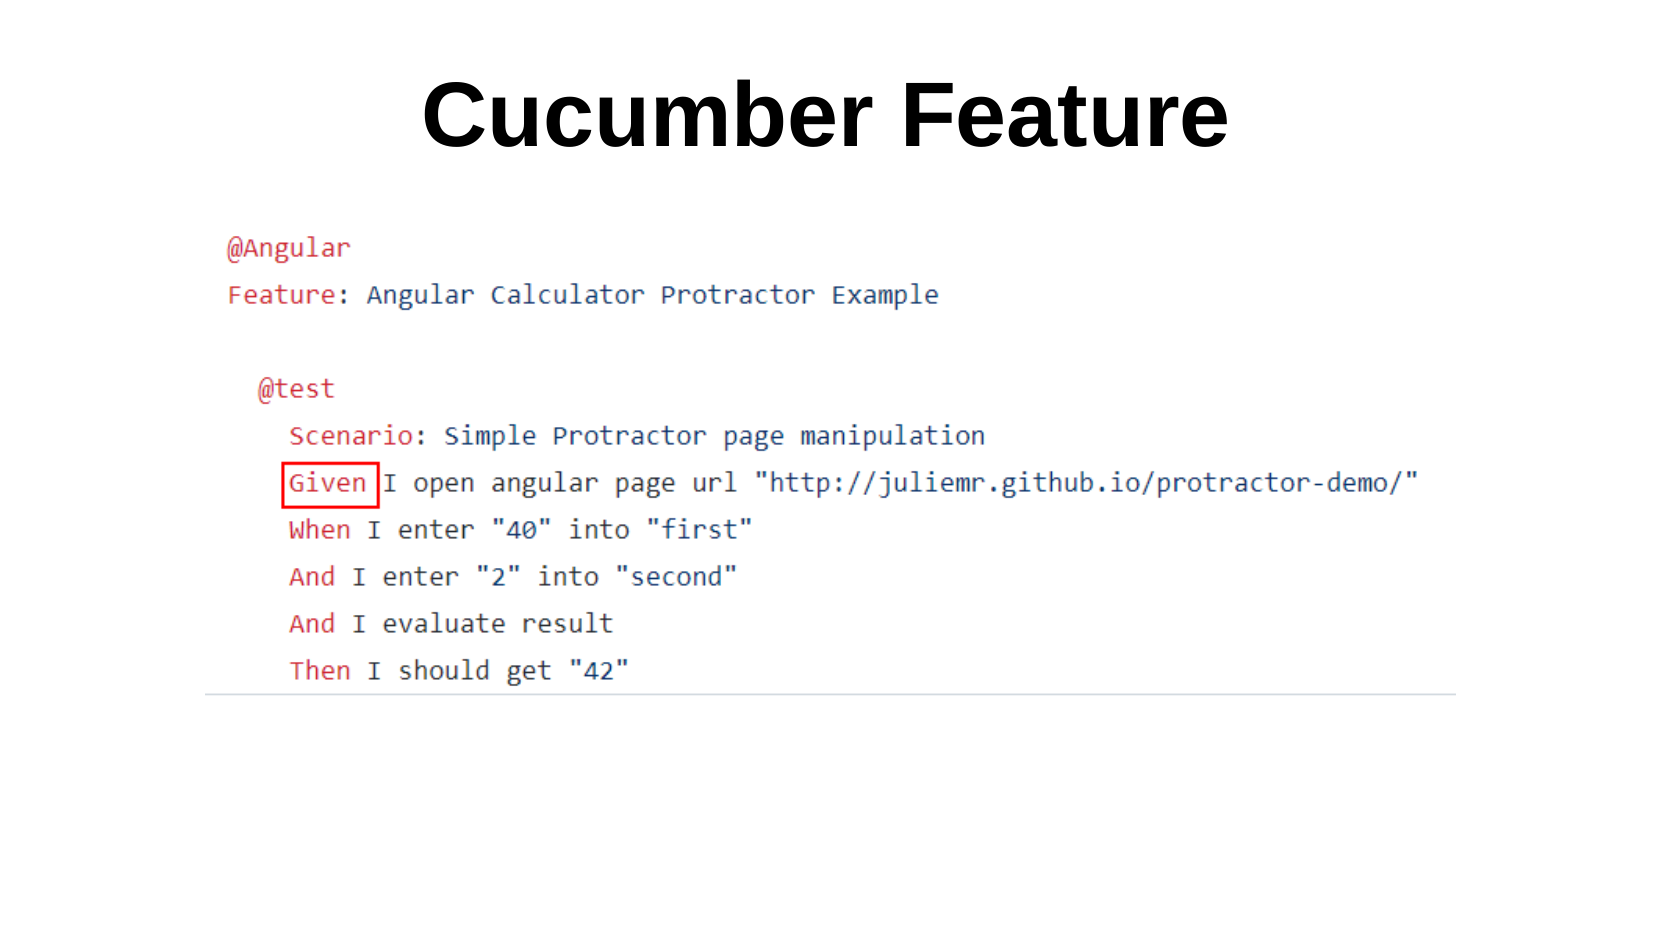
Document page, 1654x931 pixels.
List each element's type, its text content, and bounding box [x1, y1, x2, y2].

title Cucumber Feature [82, 37, 1571, 193]
picture [205, 235, 1456, 697]
